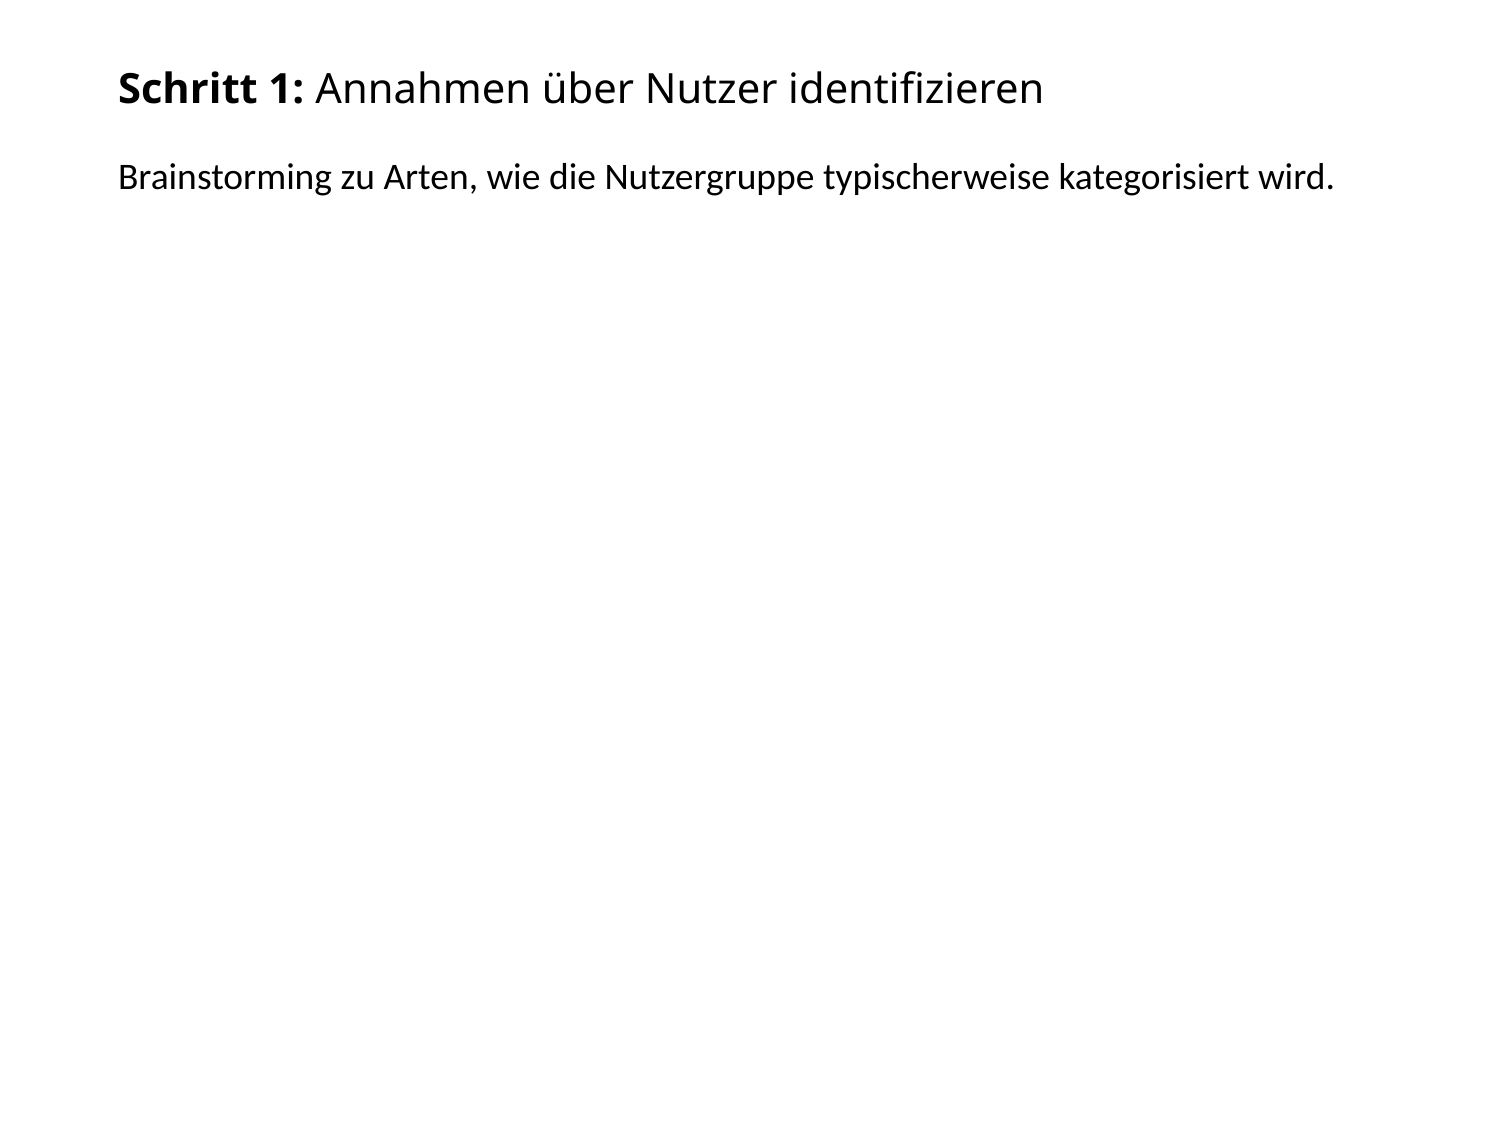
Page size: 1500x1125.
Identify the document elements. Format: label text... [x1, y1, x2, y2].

list Brainstorming zu Arten, wie die Nutzergruppe typischerweise kategorisiert wird. [103, 149, 1397, 1014]
title Schritt 1: Annahmen über Nutzer identifizieren [103, 59, 1397, 122]
